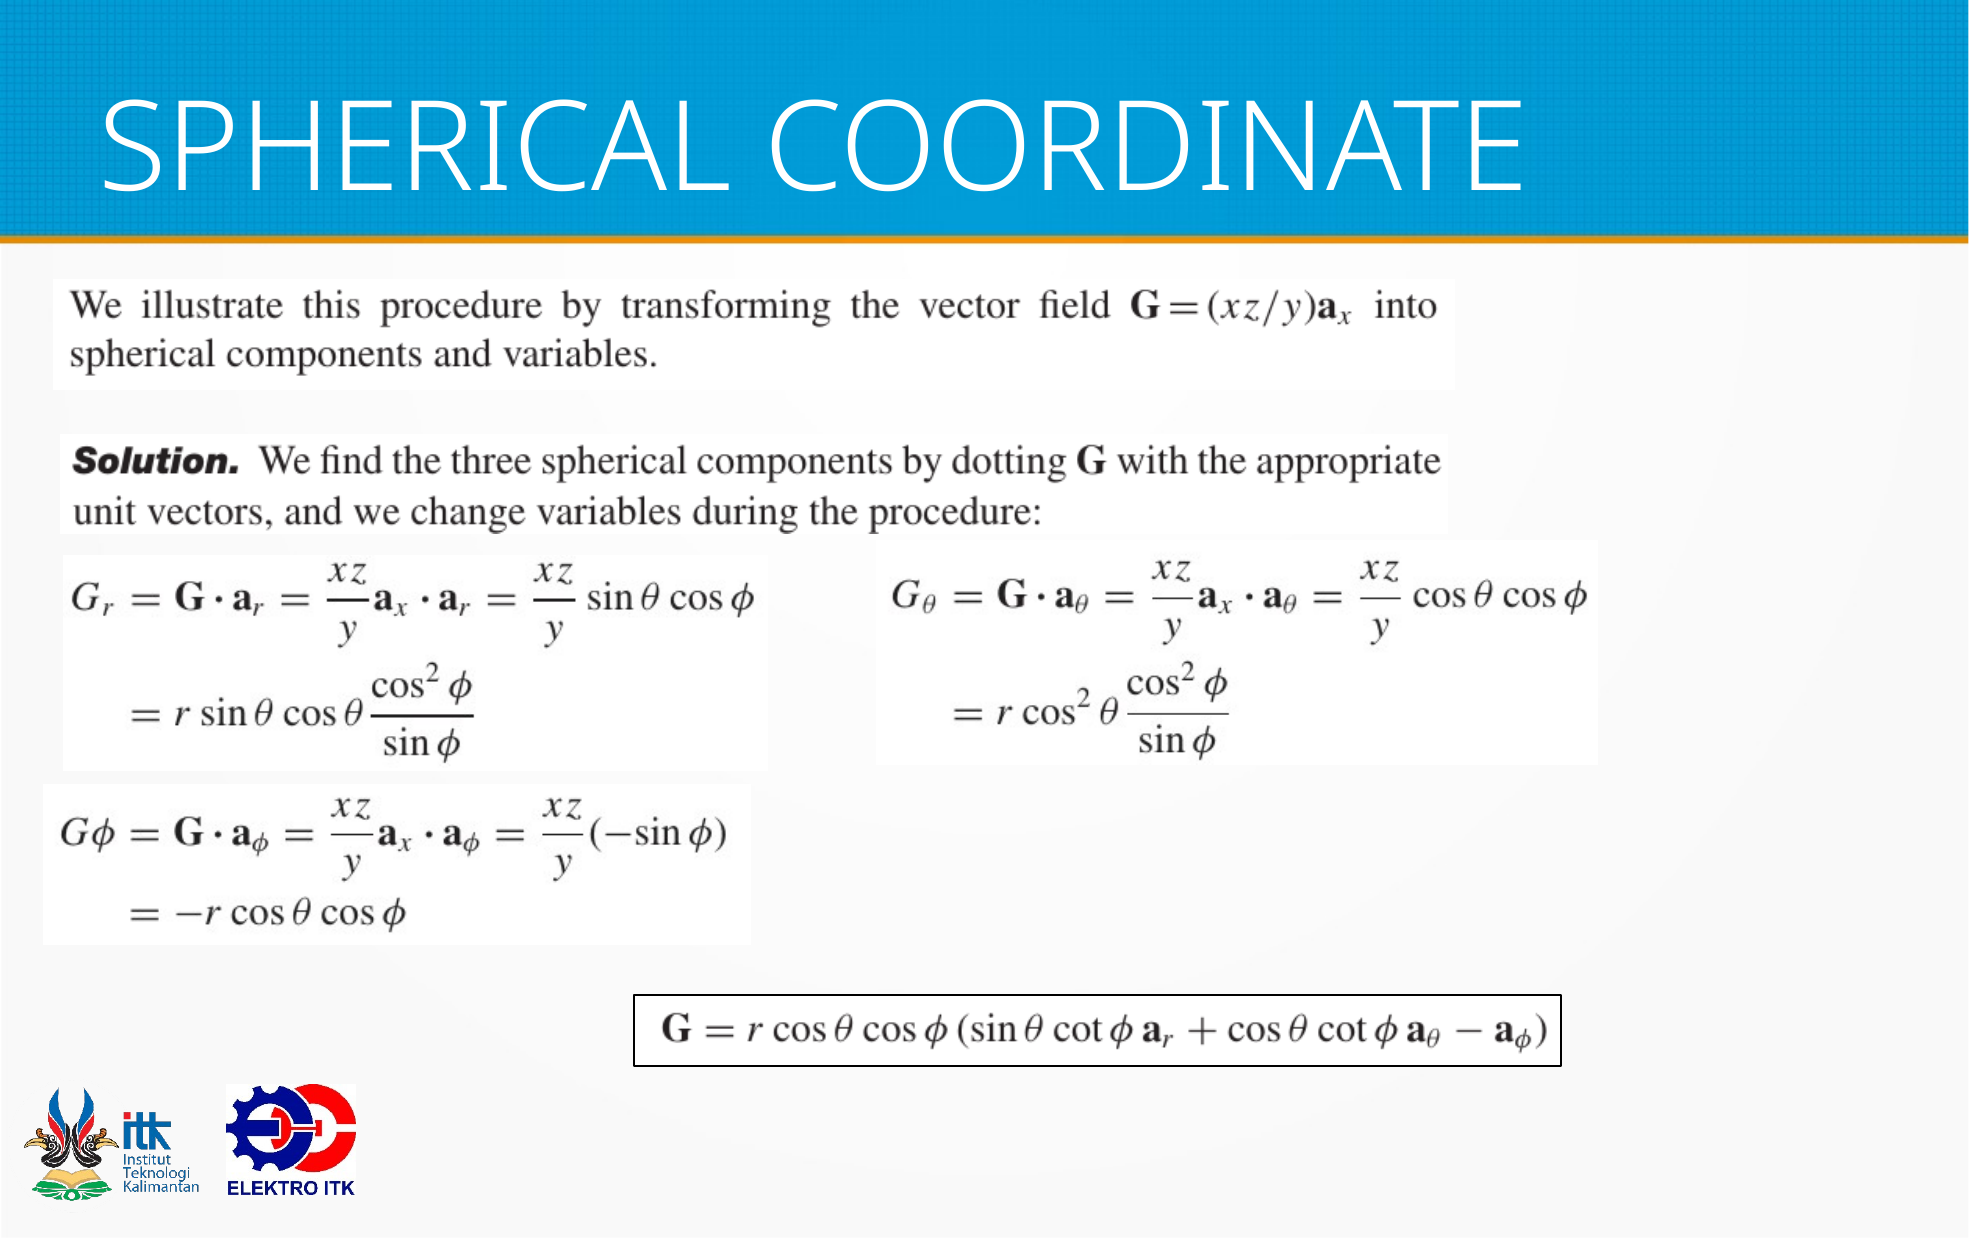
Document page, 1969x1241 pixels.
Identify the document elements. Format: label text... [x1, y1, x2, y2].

picture [0, 233, 1969, 1241]
title SPHERICAL COORDINATE [98, 19, 1870, 227]
